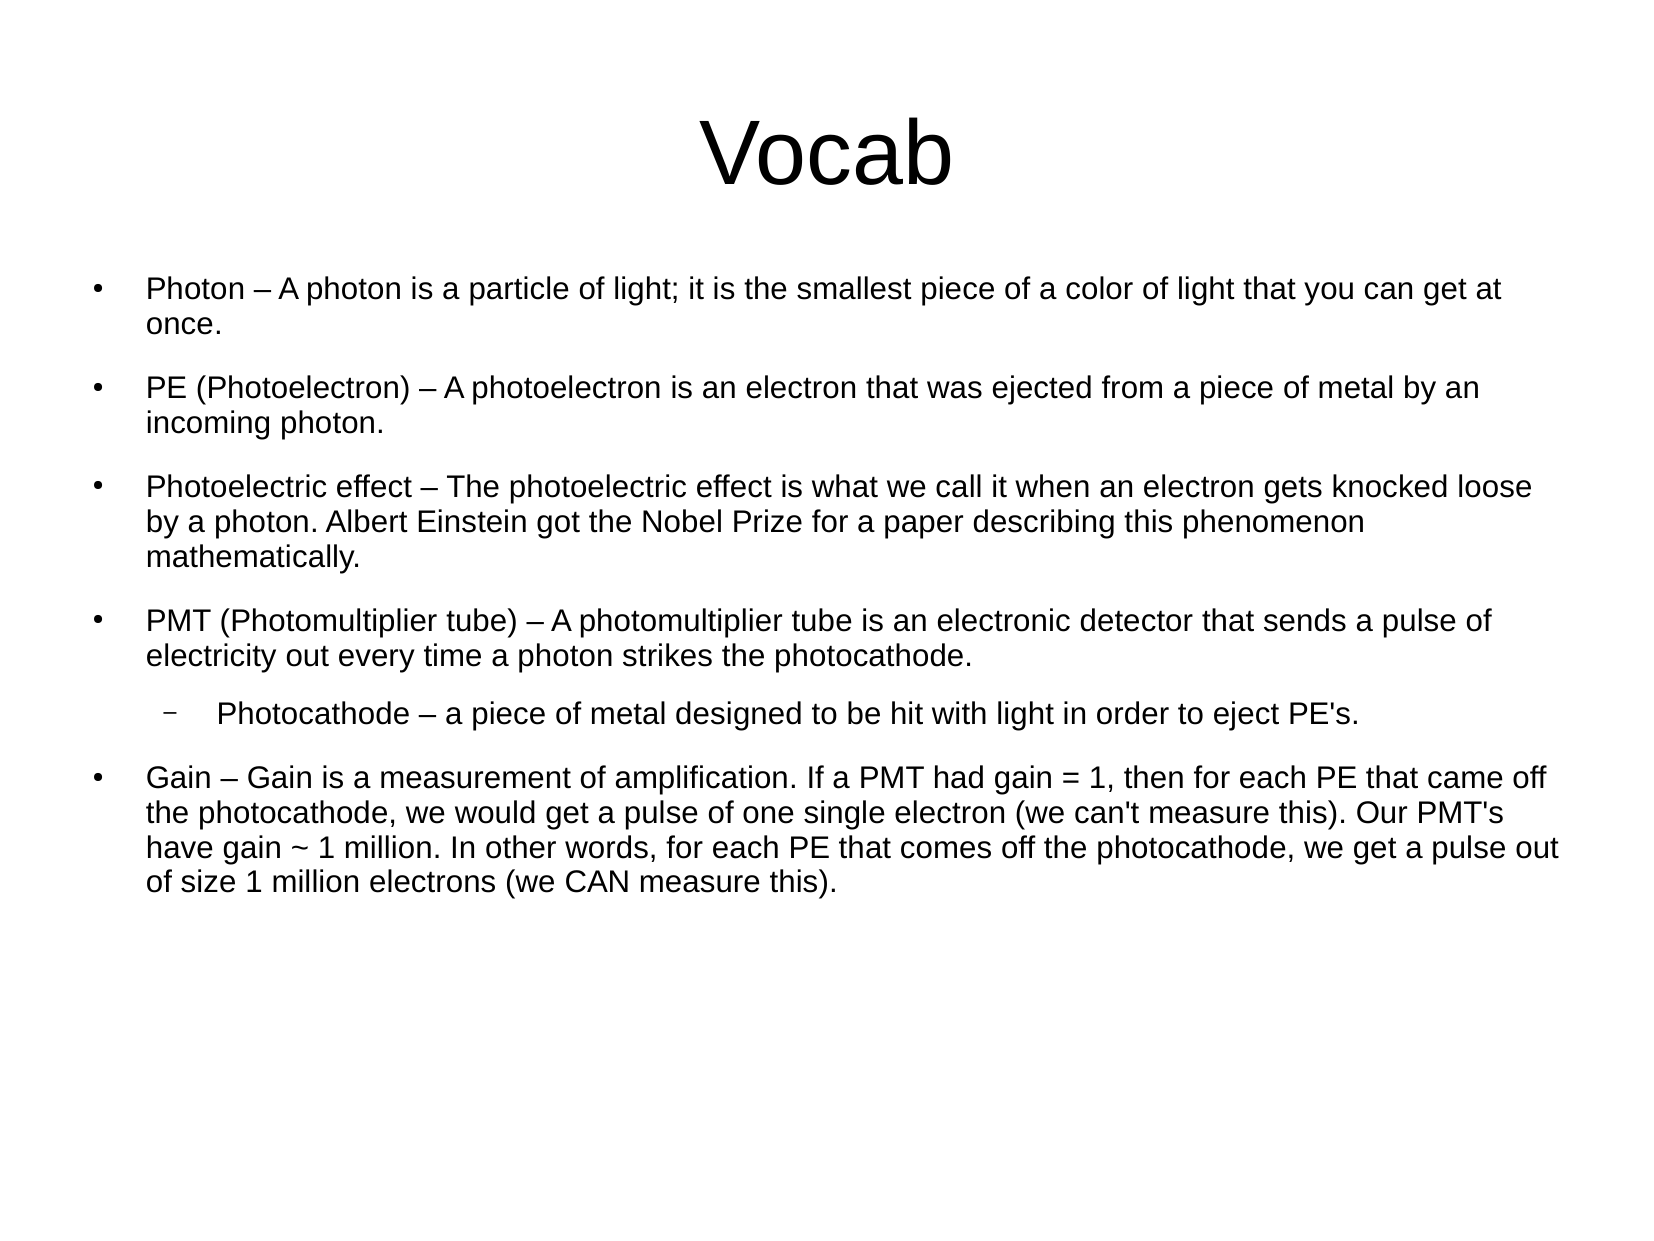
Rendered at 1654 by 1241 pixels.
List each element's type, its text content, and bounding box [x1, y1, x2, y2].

title Vocab [82, 49, 1571, 257]
list Photon – A photon is a particle of light; it is the smallest piece of a color of light that you can get at once. PE (Photoelectron) – A photoelectron is an electron that was ejected from a piece of metal by an incoming photon. Photoelectric effect – The photoelectric effect is what we call it when an electron gets knocked loose by a photon. Albert Einstein got the Nobel Prize for a paper describing this phenomenon mathematically. PMT (Photomultiplier tube) – A photomultiplier tube is an electronic detector that sends a pulse of electricity out every time a photon strikes the photocathode. Photocathode – a piece of metal designed to be hit with light in order to eject PE's. Gain – Gain is a measurement of amplification. If a PMT had gain = 1, then for each PE that came off the photocathode, we would get a pulse of one single electron (we can't measure this). Our PMT's have gain ~ 1 million. In other words, for each PE that comes off the photocathode, we get a pulse out of size 1 million electrons (we CAN measure this). [75, 271, 1564, 1126]
